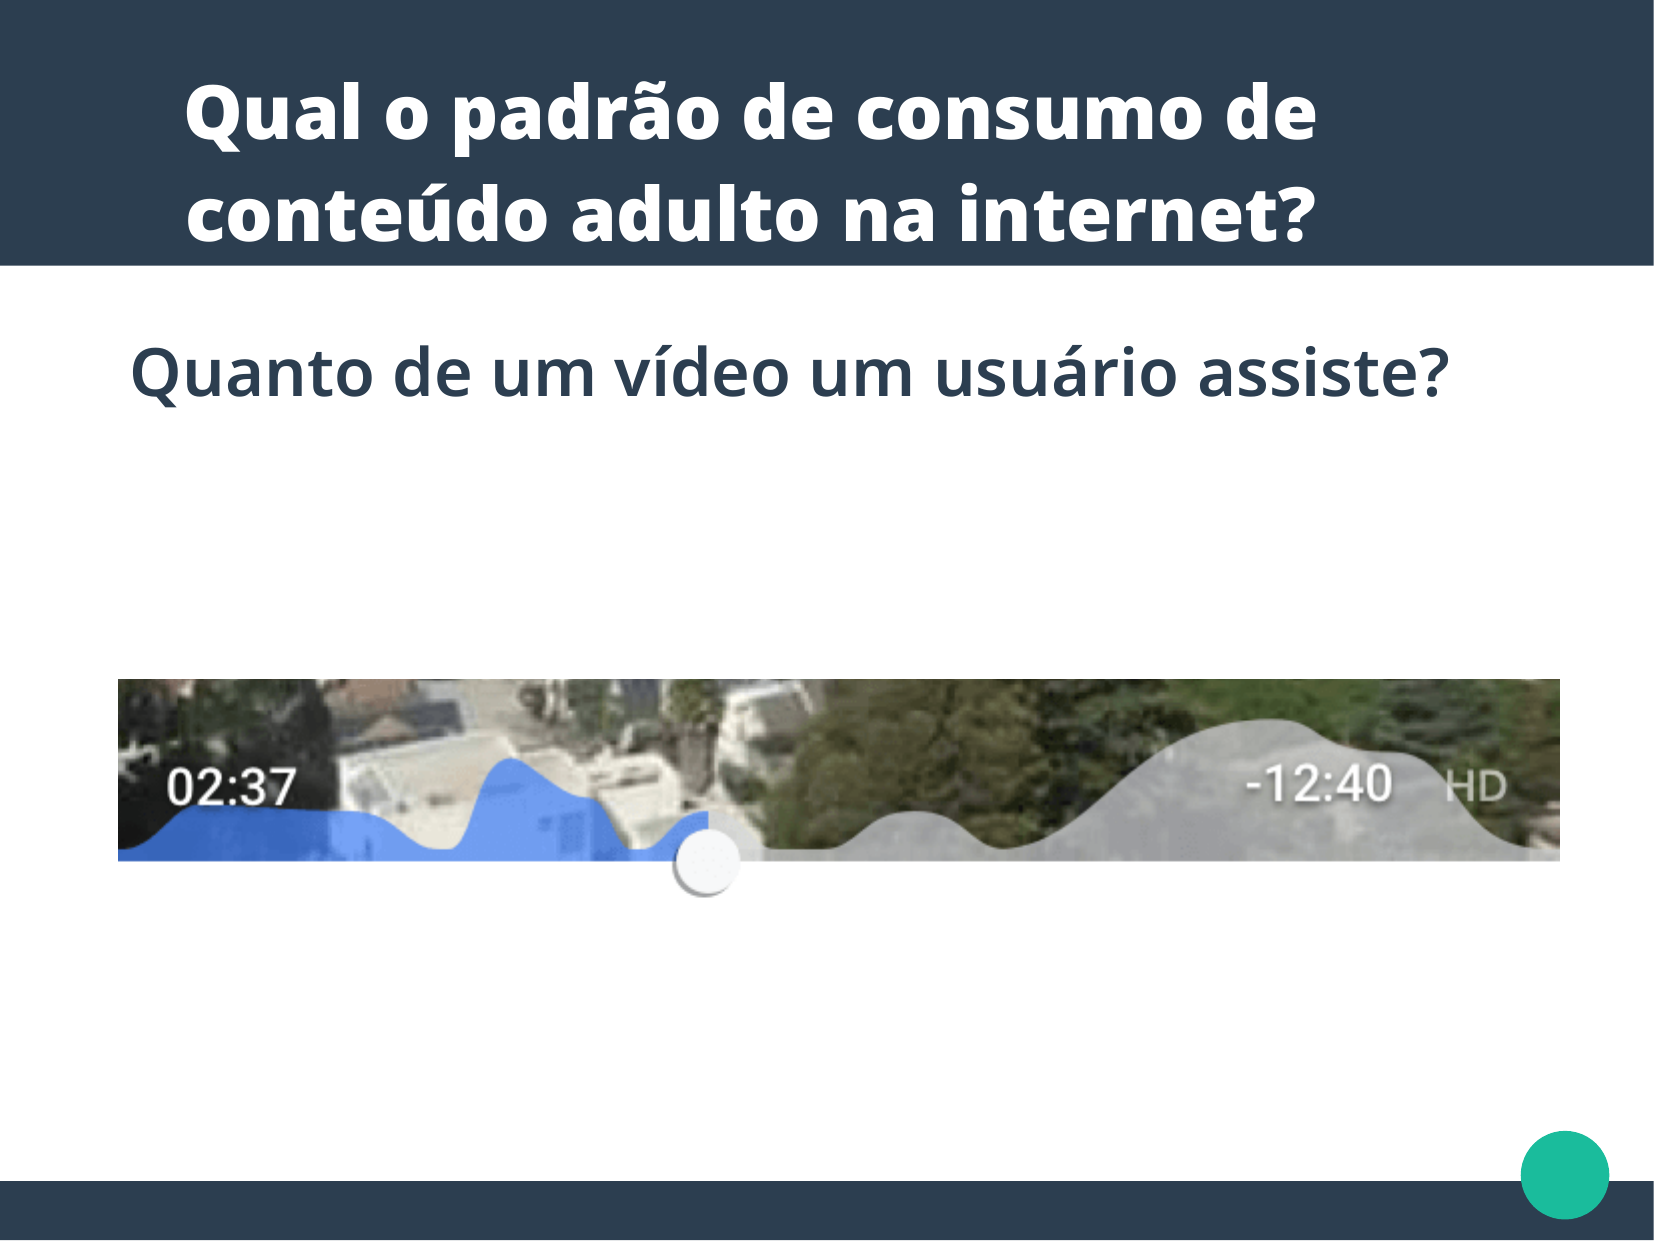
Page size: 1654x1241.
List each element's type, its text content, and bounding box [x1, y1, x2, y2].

title Qual o padrão de consumo de conteúdo adulto na internet? [183, 59, 1447, 217]
picture [118, 679, 1560, 904]
list Quanto de um vídeo um usuário assiste? [59, 324, 1595, 1152]
